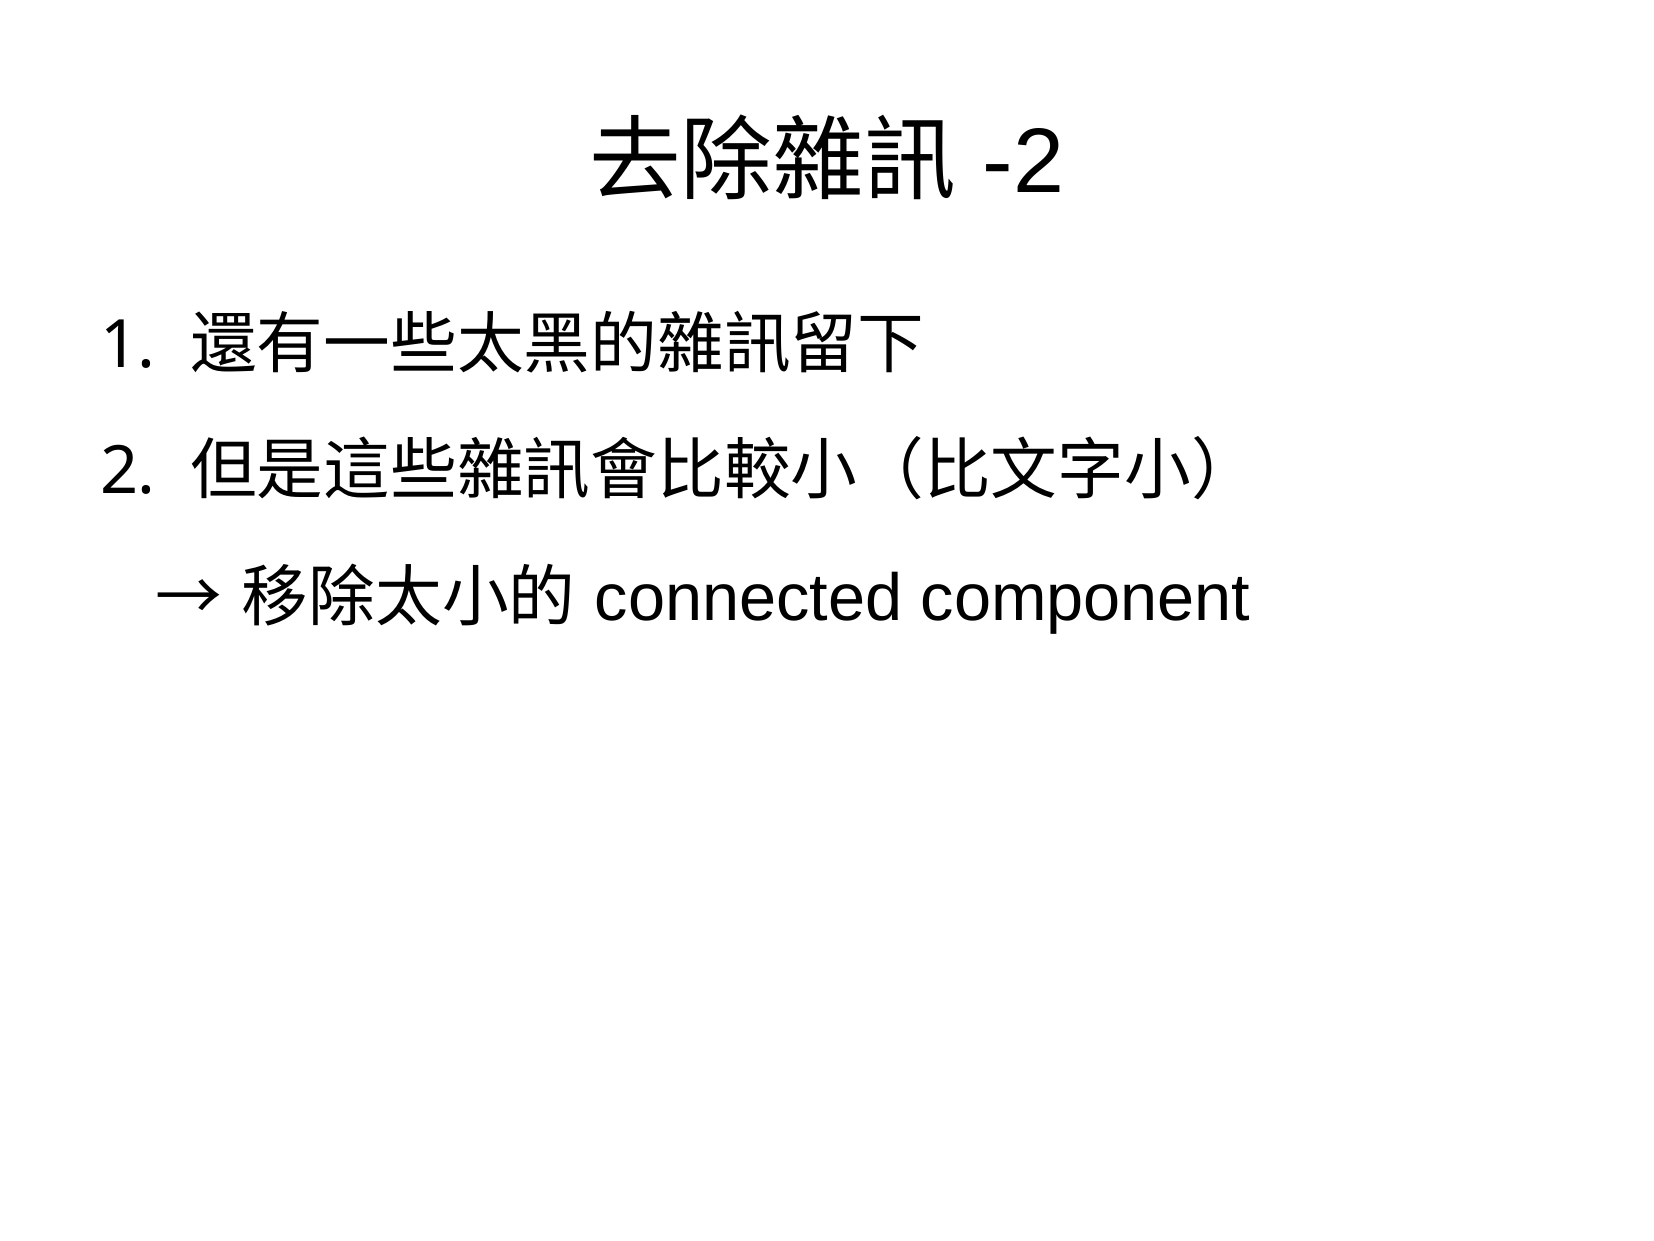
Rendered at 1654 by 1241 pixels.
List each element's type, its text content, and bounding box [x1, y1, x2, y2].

list 還有一些太黑的雜訊留下 但是這些雜訊會比較小（比文字小） →移除太小的connected component [82, 290, 1571, 1010]
title 去除雜訊-2 [82, 49, 1571, 257]
